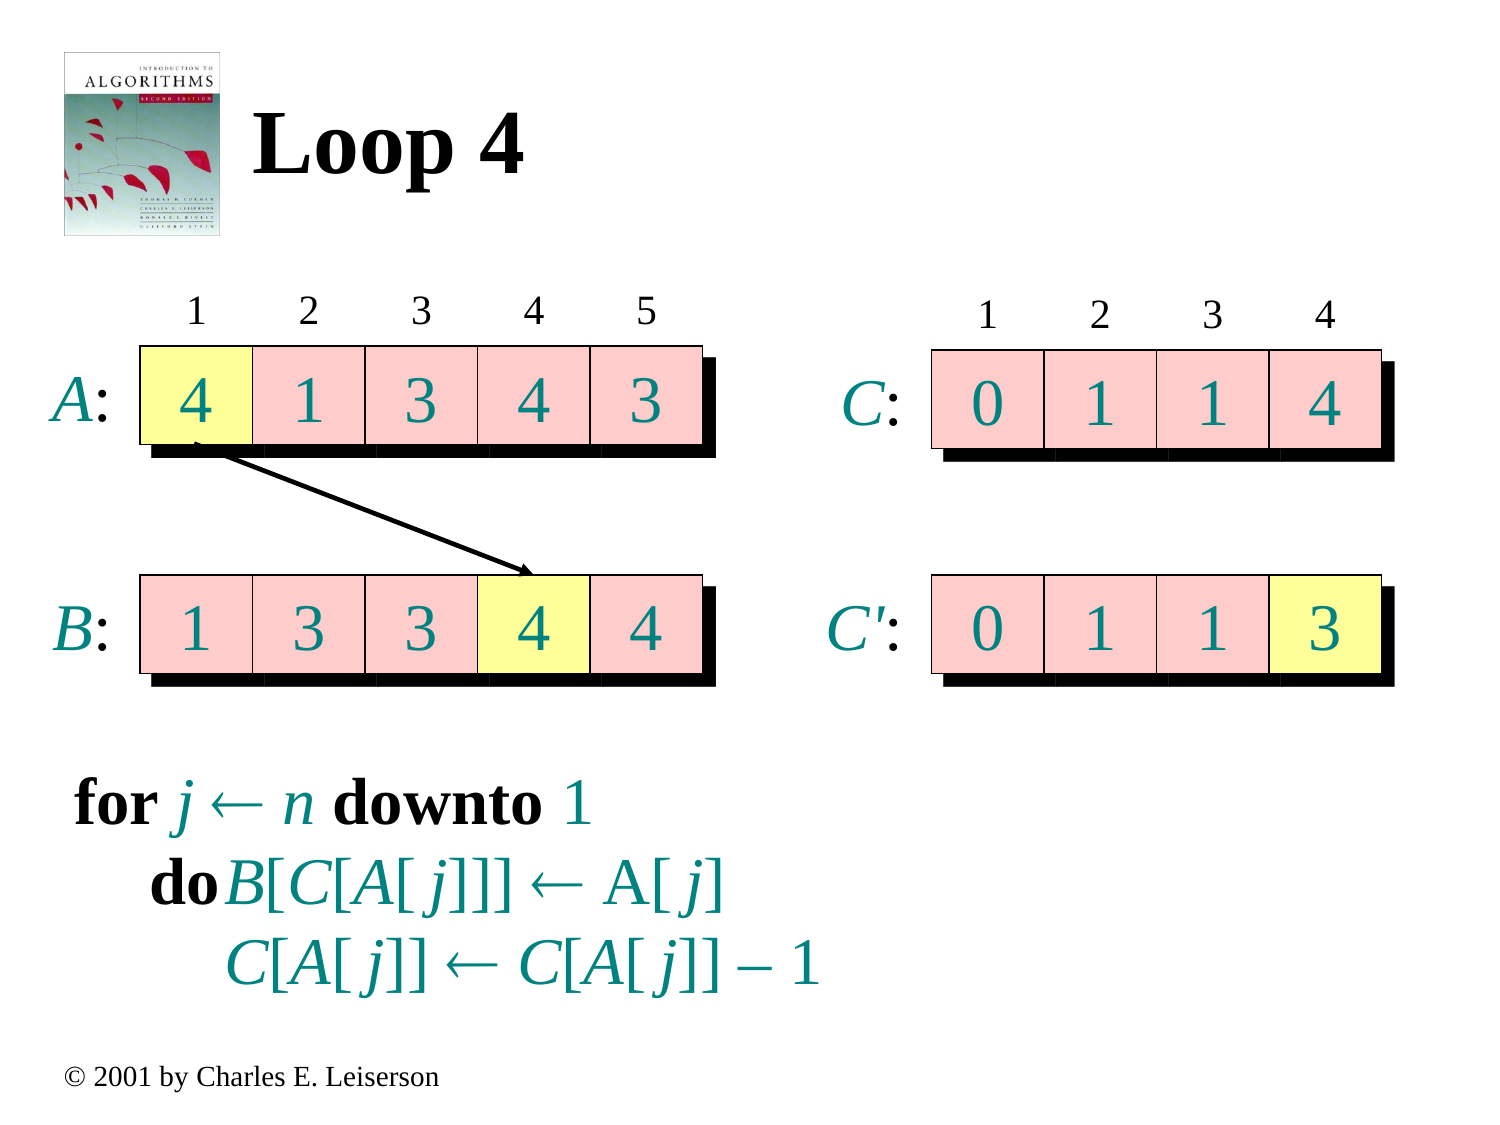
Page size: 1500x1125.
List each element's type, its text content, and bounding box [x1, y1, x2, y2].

text_box 4 [1300, 278, 1351, 345]
picture [64, 52, 220, 236]
text_box 3 [365, 574, 477, 674]
text_box 0 [931, 574, 1043, 674]
text_box 4 [1268, 349, 1382, 449]
text_box for j  n downto 1 do B[C[A[ j]]]  A[ j] C[A[ j]]  C[A[ j]] – 1 [59, 749, 1441, 1006]
text_box 0 [931, 349, 1043, 449]
text_box C: [825, 351, 918, 447]
text_box C': [810, 576, 918, 672]
text_box 3 [1187, 278, 1239, 345]
text_box 2 [1075, 278, 1126, 345]
text_box 3 [396, 275, 447, 341]
title Loop 4 [237, 49, 1475, 238]
text_box 3 [590, 346, 703, 445]
text_box 4 [508, 275, 560, 341]
text_box 3 [1268, 574, 1382, 674]
text_box 1 [1043, 349, 1156, 449]
text_box 1 [1156, 349, 1268, 449]
text_box 3 [252, 574, 365, 674]
text_box 1 [252, 346, 365, 445]
text_box 4 [590, 574, 703, 674]
text_box 1 [1043, 574, 1156, 674]
text_box B: [37, 576, 127, 672]
text_box 5 [621, 275, 672, 341]
text_box A: [37, 347, 127, 444]
text_box 4 [140, 346, 252, 445]
text_box 4 [477, 574, 590, 674]
text_box 4 [477, 346, 590, 445]
text_box 2 [283, 275, 335, 341]
text_box 1 [140, 574, 252, 674]
text_box 1 [1156, 574, 1268, 674]
text_box 3 [365, 346, 477, 445]
text_box 1 [171, 275, 222, 341]
text_box 1 [962, 278, 1014, 345]
